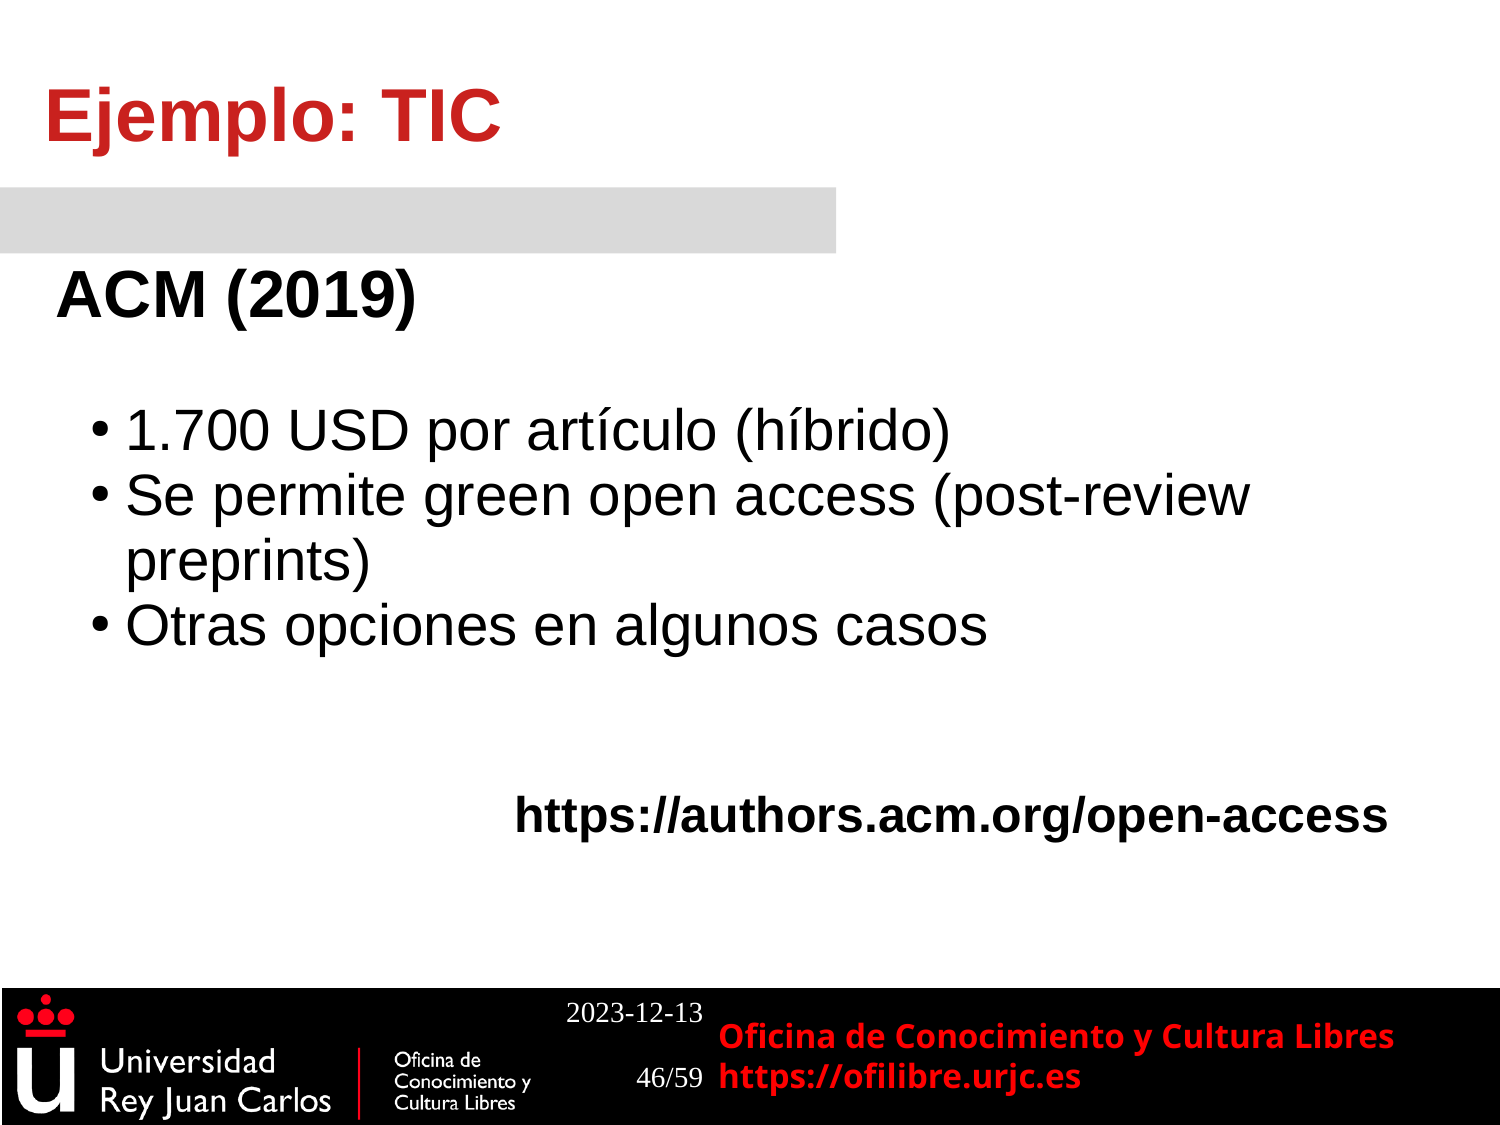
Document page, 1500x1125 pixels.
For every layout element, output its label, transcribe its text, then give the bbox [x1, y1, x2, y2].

text_box 1.700 USD por artículo (híbrido) Se permite green open access (post-review preprints) Otras opciones en algunos casos [75, 390, 1351, 666]
text_box https://authors.acm.org/open-access [412, 780, 1405, 851]
picture [17, 994, 531, 1120]
text_box Ejemplo: TIC [30, 66, 1036, 249]
title [75, 7, 1425, 196]
text_box ACM (2019) [40, 249, 811, 340]
